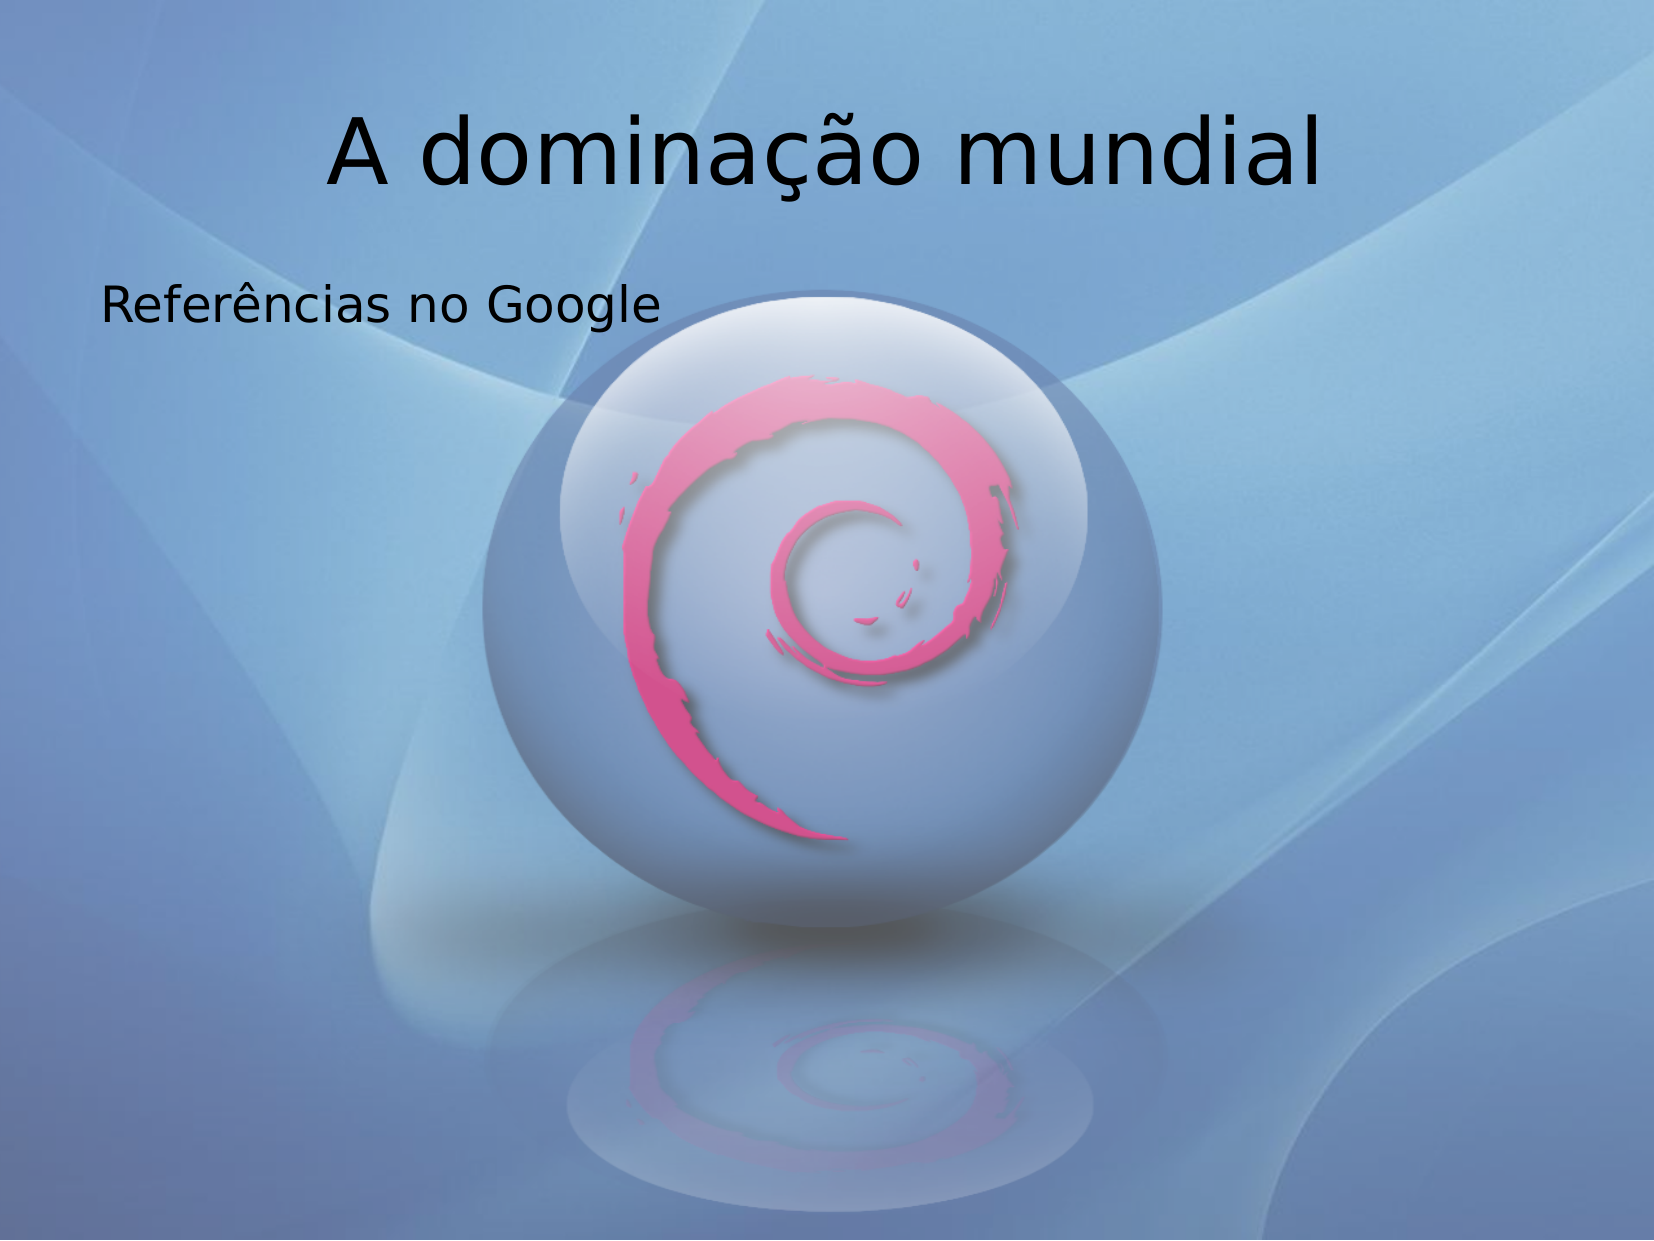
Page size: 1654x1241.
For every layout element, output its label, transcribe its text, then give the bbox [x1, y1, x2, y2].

title A dominação mundial [82, 56, 1571, 250]
picture [0, 0, 1654, 1240]
list Referências no Google [82, 276, 1571, 1081]
